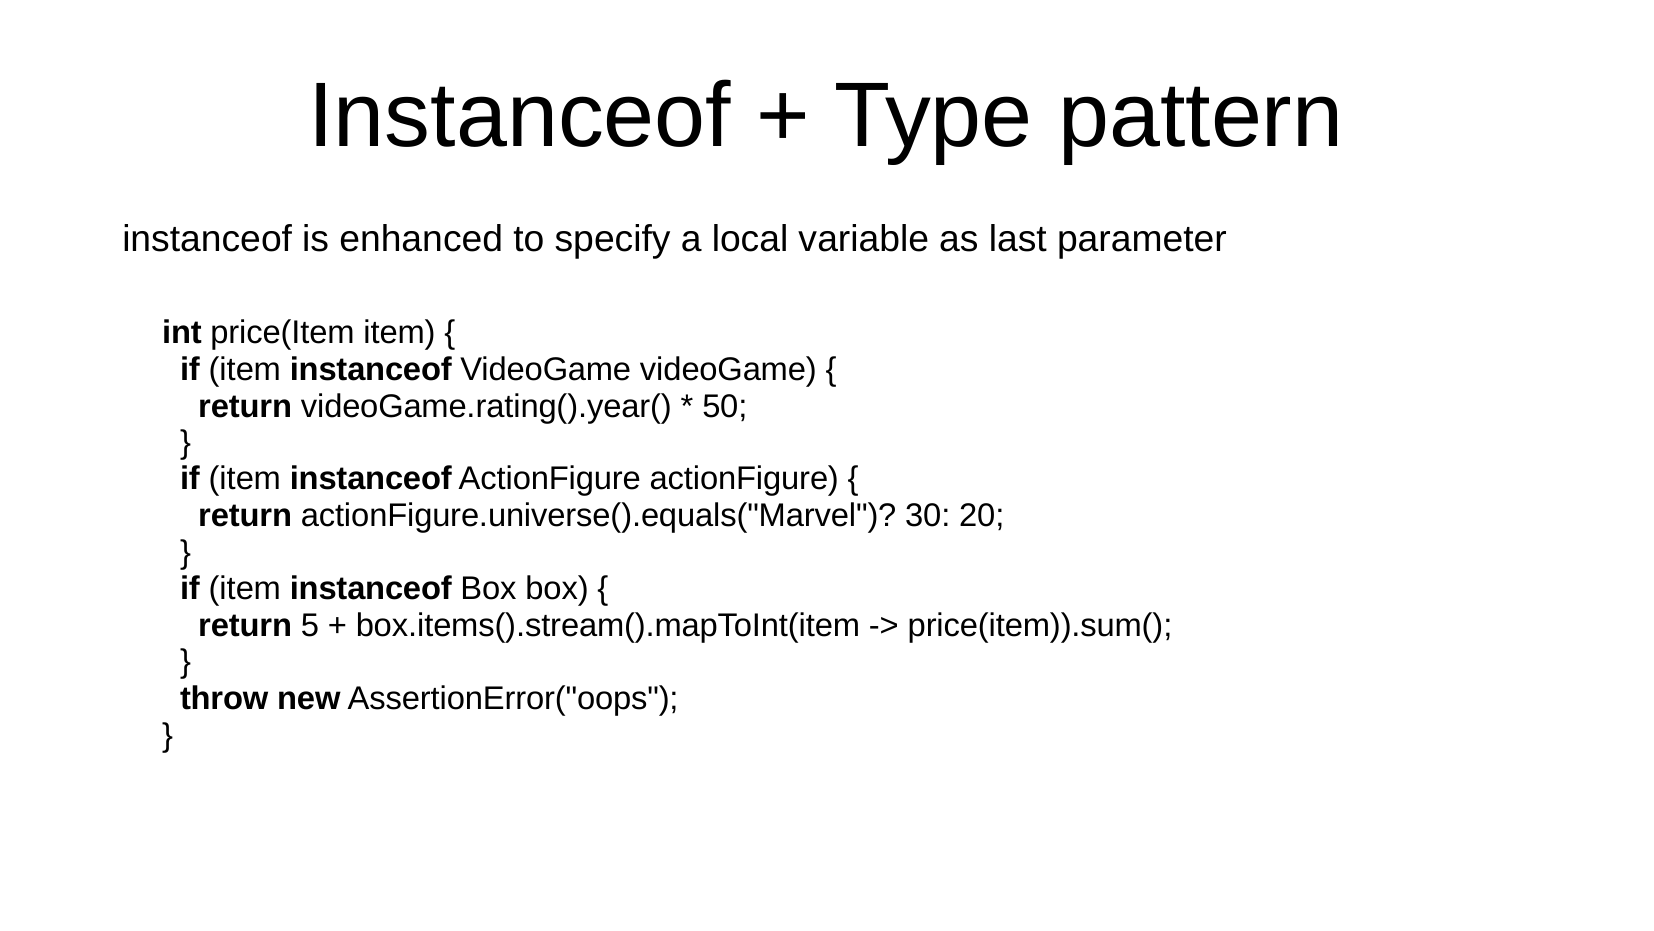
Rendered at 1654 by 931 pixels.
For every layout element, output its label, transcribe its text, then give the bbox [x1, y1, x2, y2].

list instanceof is enhanced to specify a local variable as last parameter int price(Item item) { if (item instanceof VideoGame videoGame) { return videoGame.rating().year() * 50; } if (item instanceof ActionFigure actionFigure) { return actionFigure.universe().equals("Marvel")? 30: 20; } if (item instanceof Box box) { return 5 + box.items().stream().mapToInt(item -> price(item)).sum(); } throw new AssertionError("oops"); } [82, 217, 1571, 758]
title Instanceof + Type pattern [82, 37, 1571, 193]
